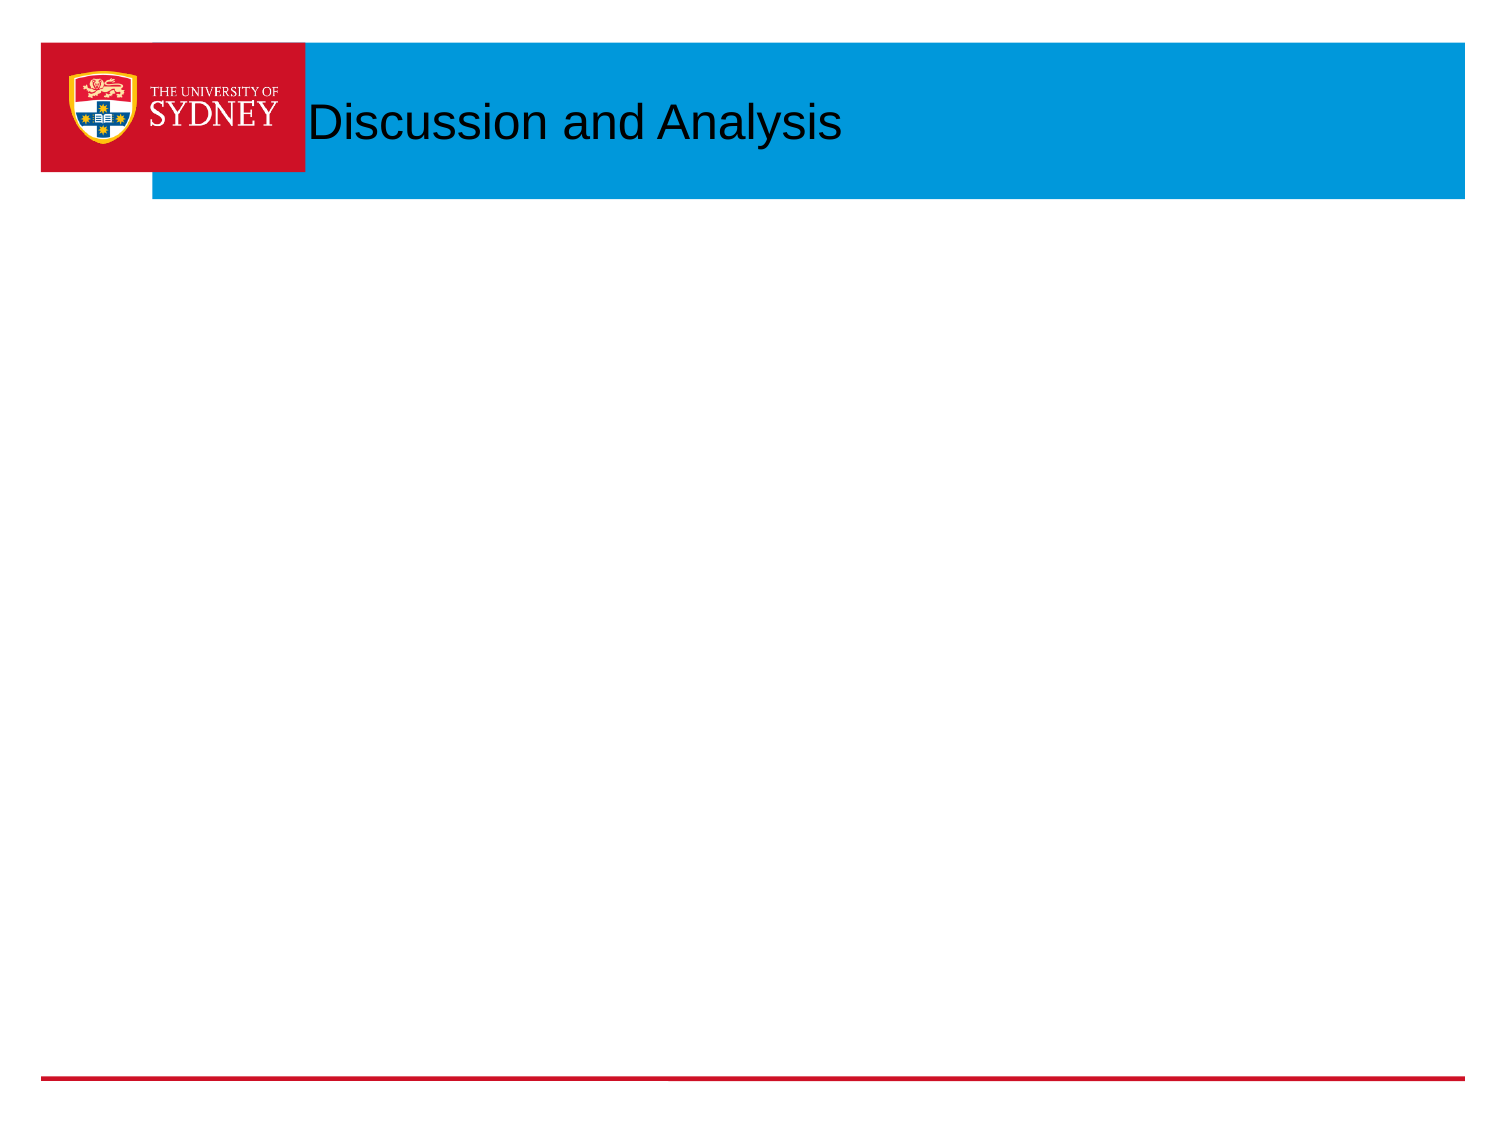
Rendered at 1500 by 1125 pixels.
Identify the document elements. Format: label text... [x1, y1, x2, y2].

title Discussion and Analysis [307, 70, 1463, 175]
picture [69, 71, 278, 144]
